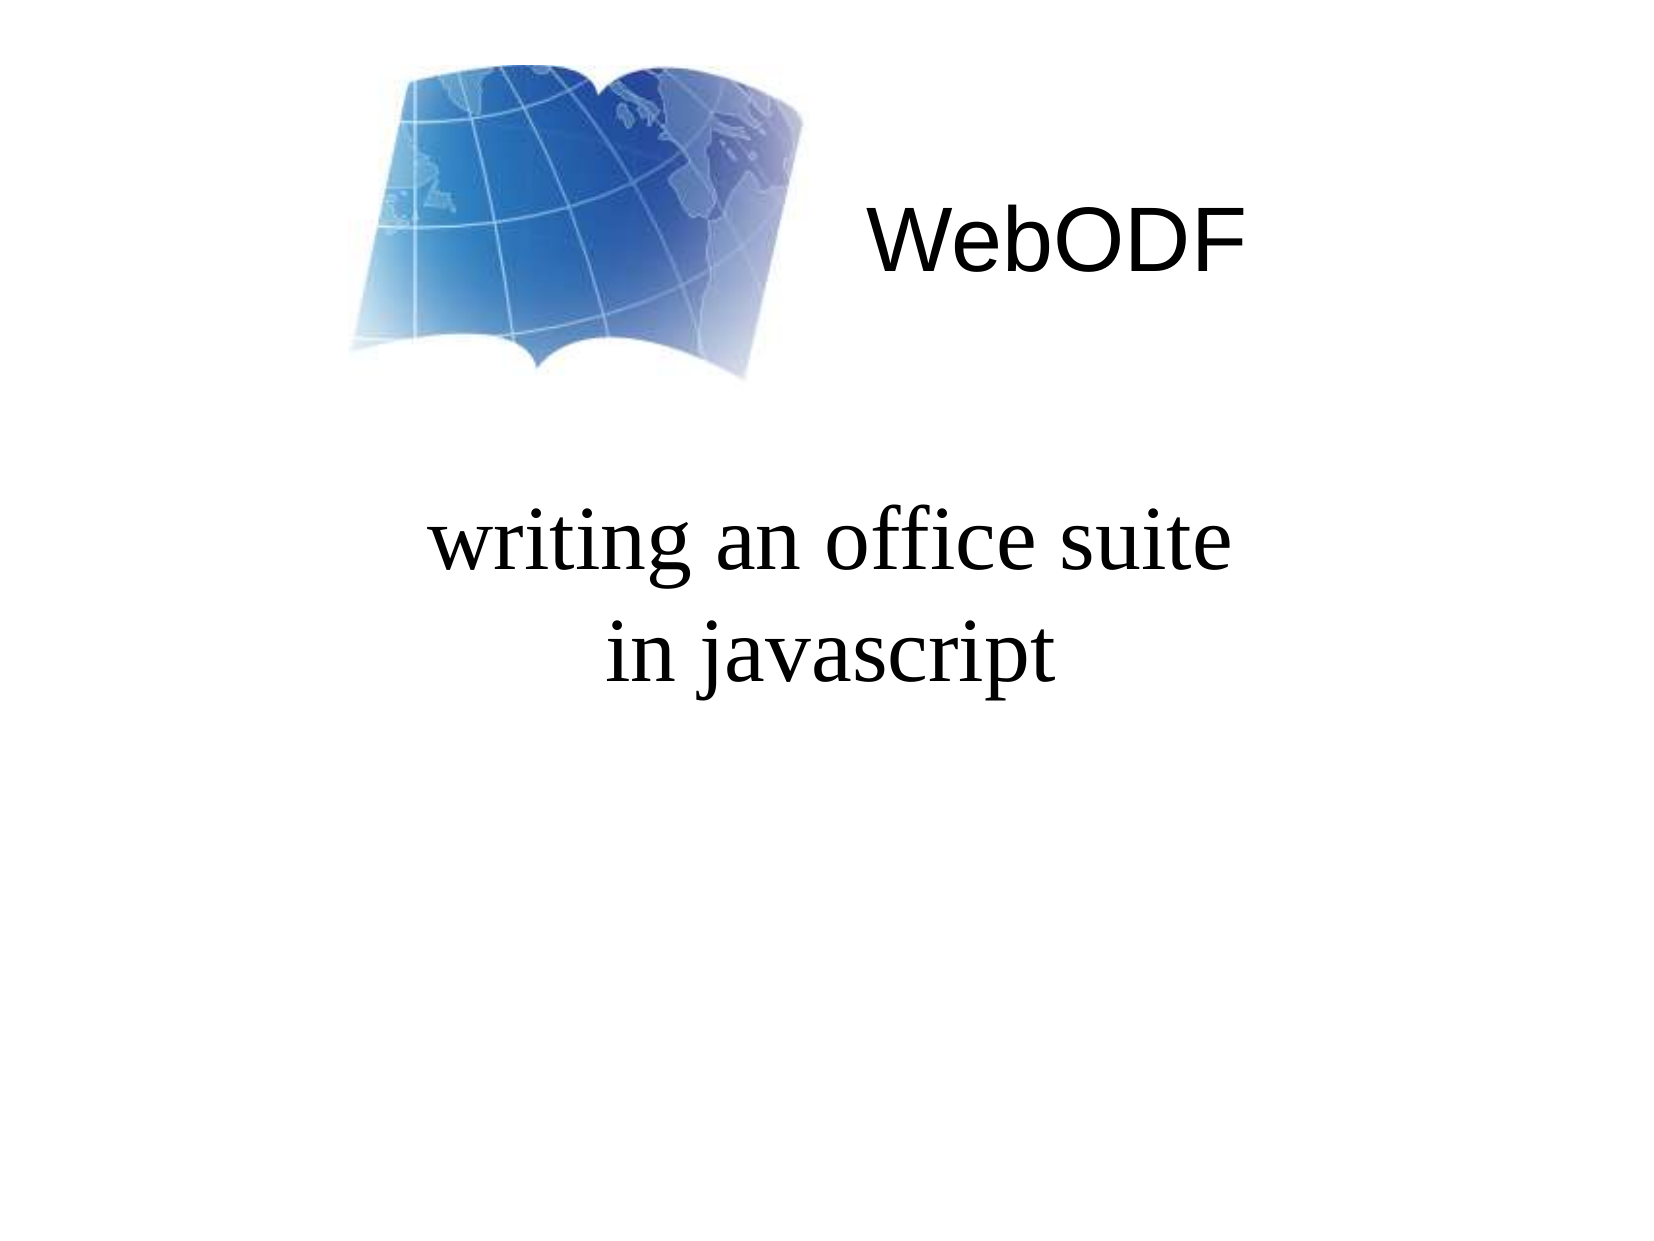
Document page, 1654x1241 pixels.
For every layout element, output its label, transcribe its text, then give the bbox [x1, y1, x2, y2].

title writing an office suite [86, 435, 1576, 547]
picture [348, 65, 809, 391]
title in javascript [86, 547, 1576, 755]
text_box WebODF [710, 135, 1404, 343]
